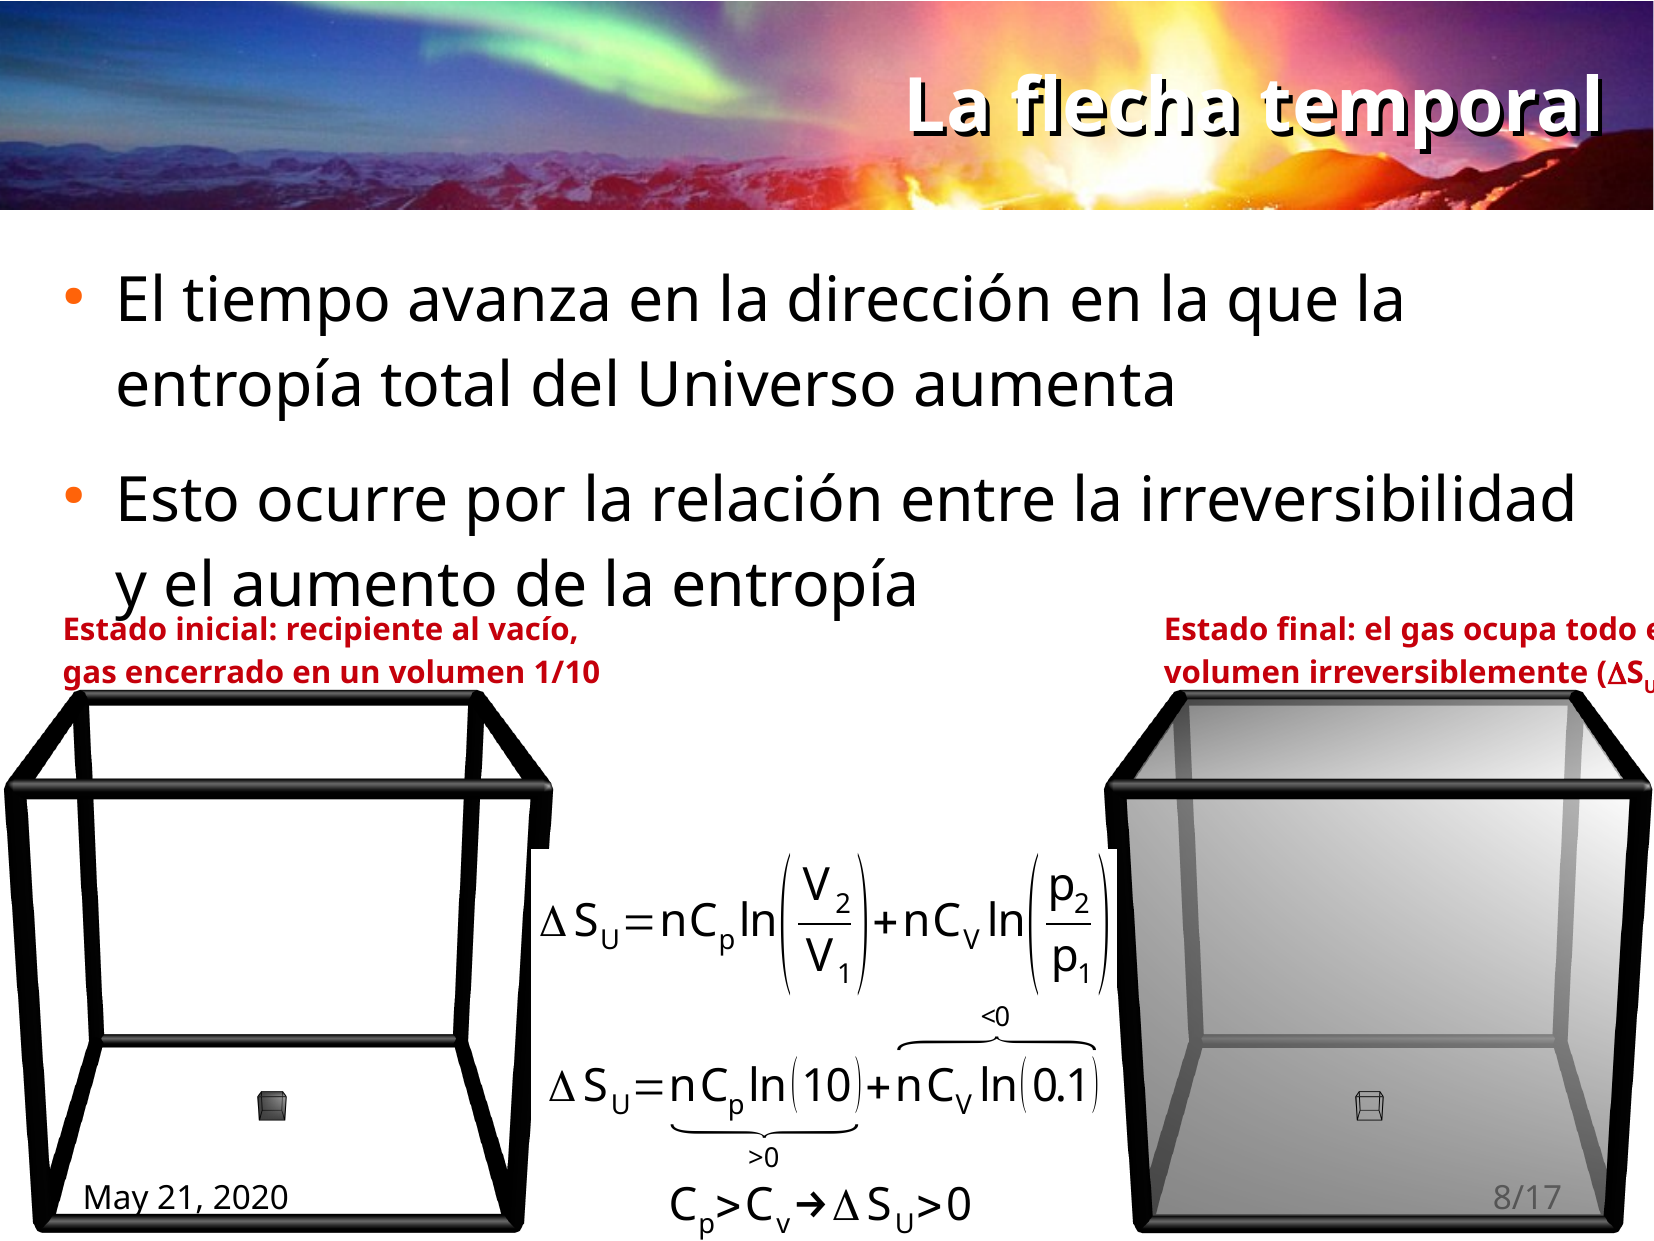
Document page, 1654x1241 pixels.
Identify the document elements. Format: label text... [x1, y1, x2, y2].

title La flecha temporal [45, 15, 1606, 191]
list El tiempo avanza en la dirección en la que la entropía total del Universo aumenta Esto ocurre por la relación entre la irreversibilidad y el aumento de la entropía [45, 255, 1606, 685]
picture [0, 1, 1654, 210]
text_box Estado final: el gas ocupa todo el volumen irreversiblemente (DSU>0) [1149, 600, 1651, 698]
text_box Estado inicial: recipiente al vacío, gas encerrado en un volumen 1/10 [48, 600, 541, 691]
chart [531, 849, 1118, 1241]
